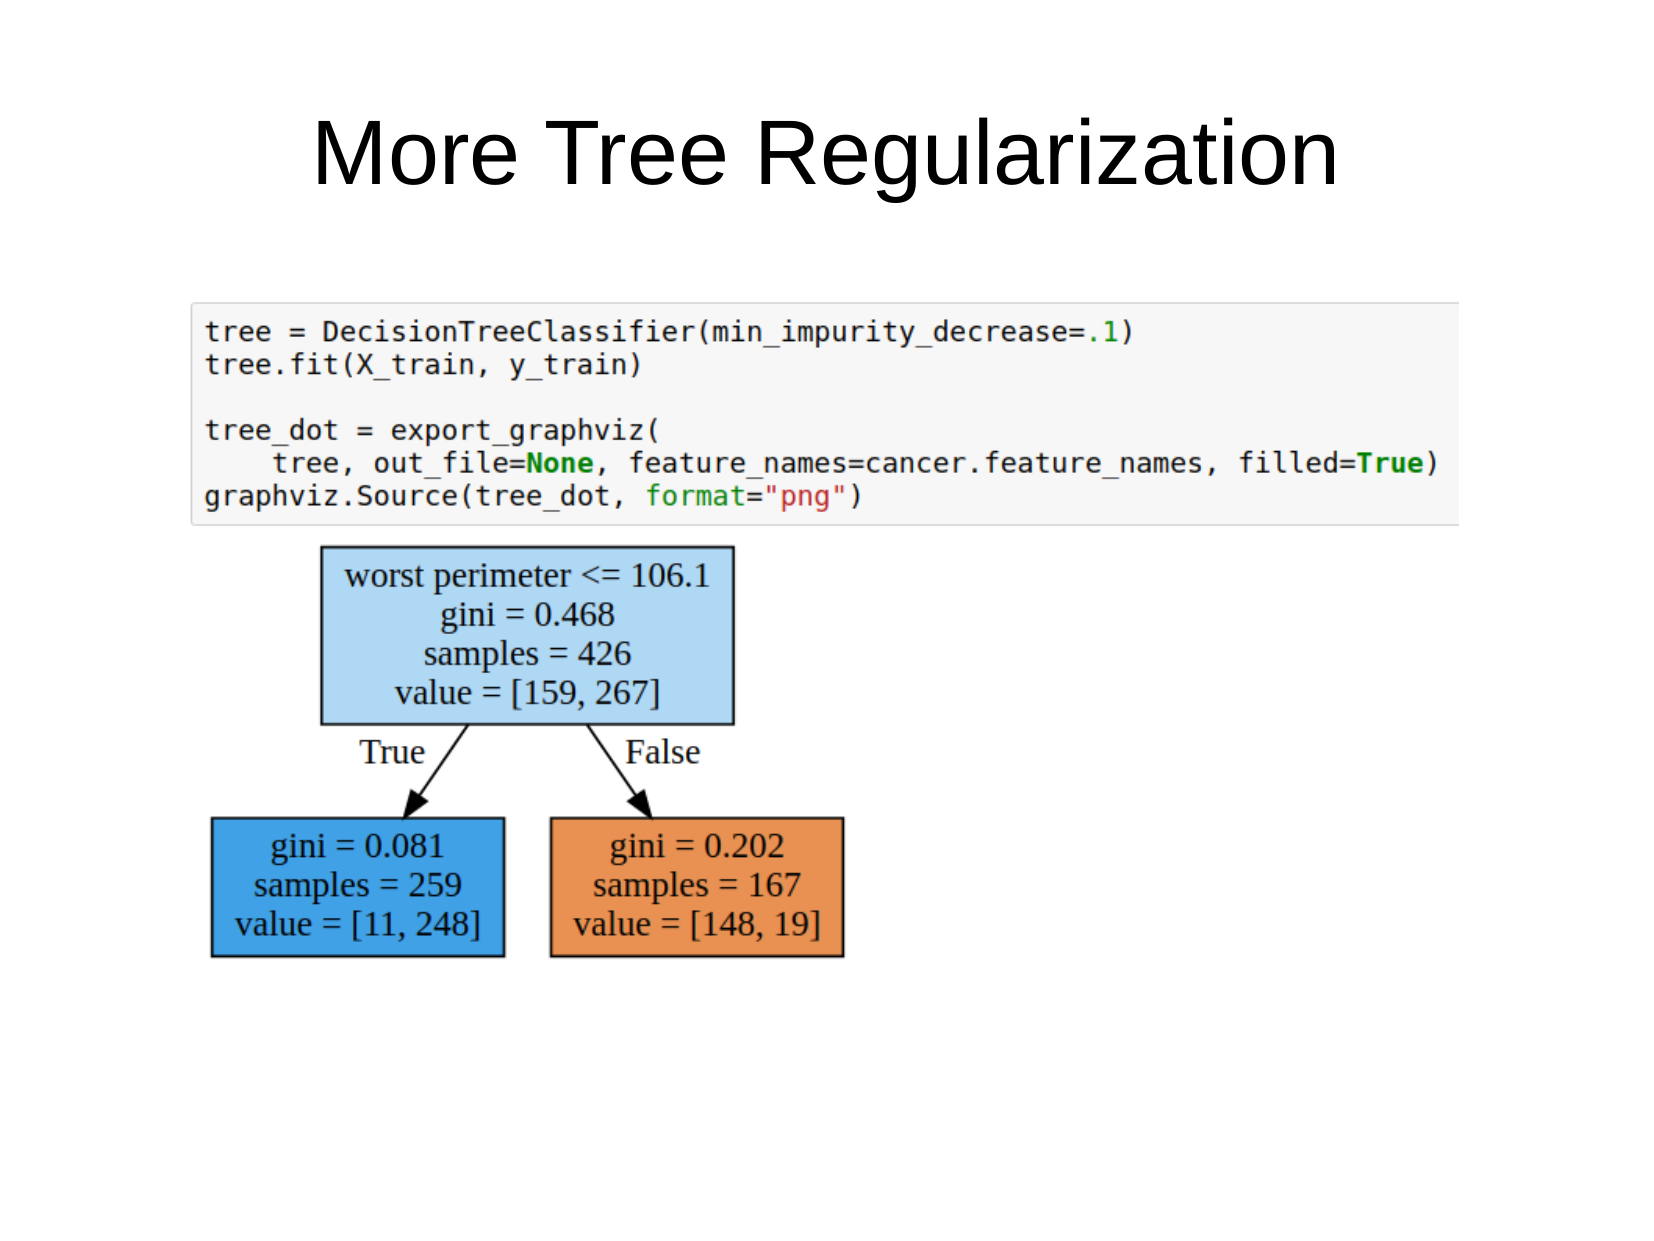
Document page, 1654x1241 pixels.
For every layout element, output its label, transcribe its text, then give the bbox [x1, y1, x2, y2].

title More Tree Regularization [82, 49, 1571, 257]
picture [180, 290, 1459, 967]
